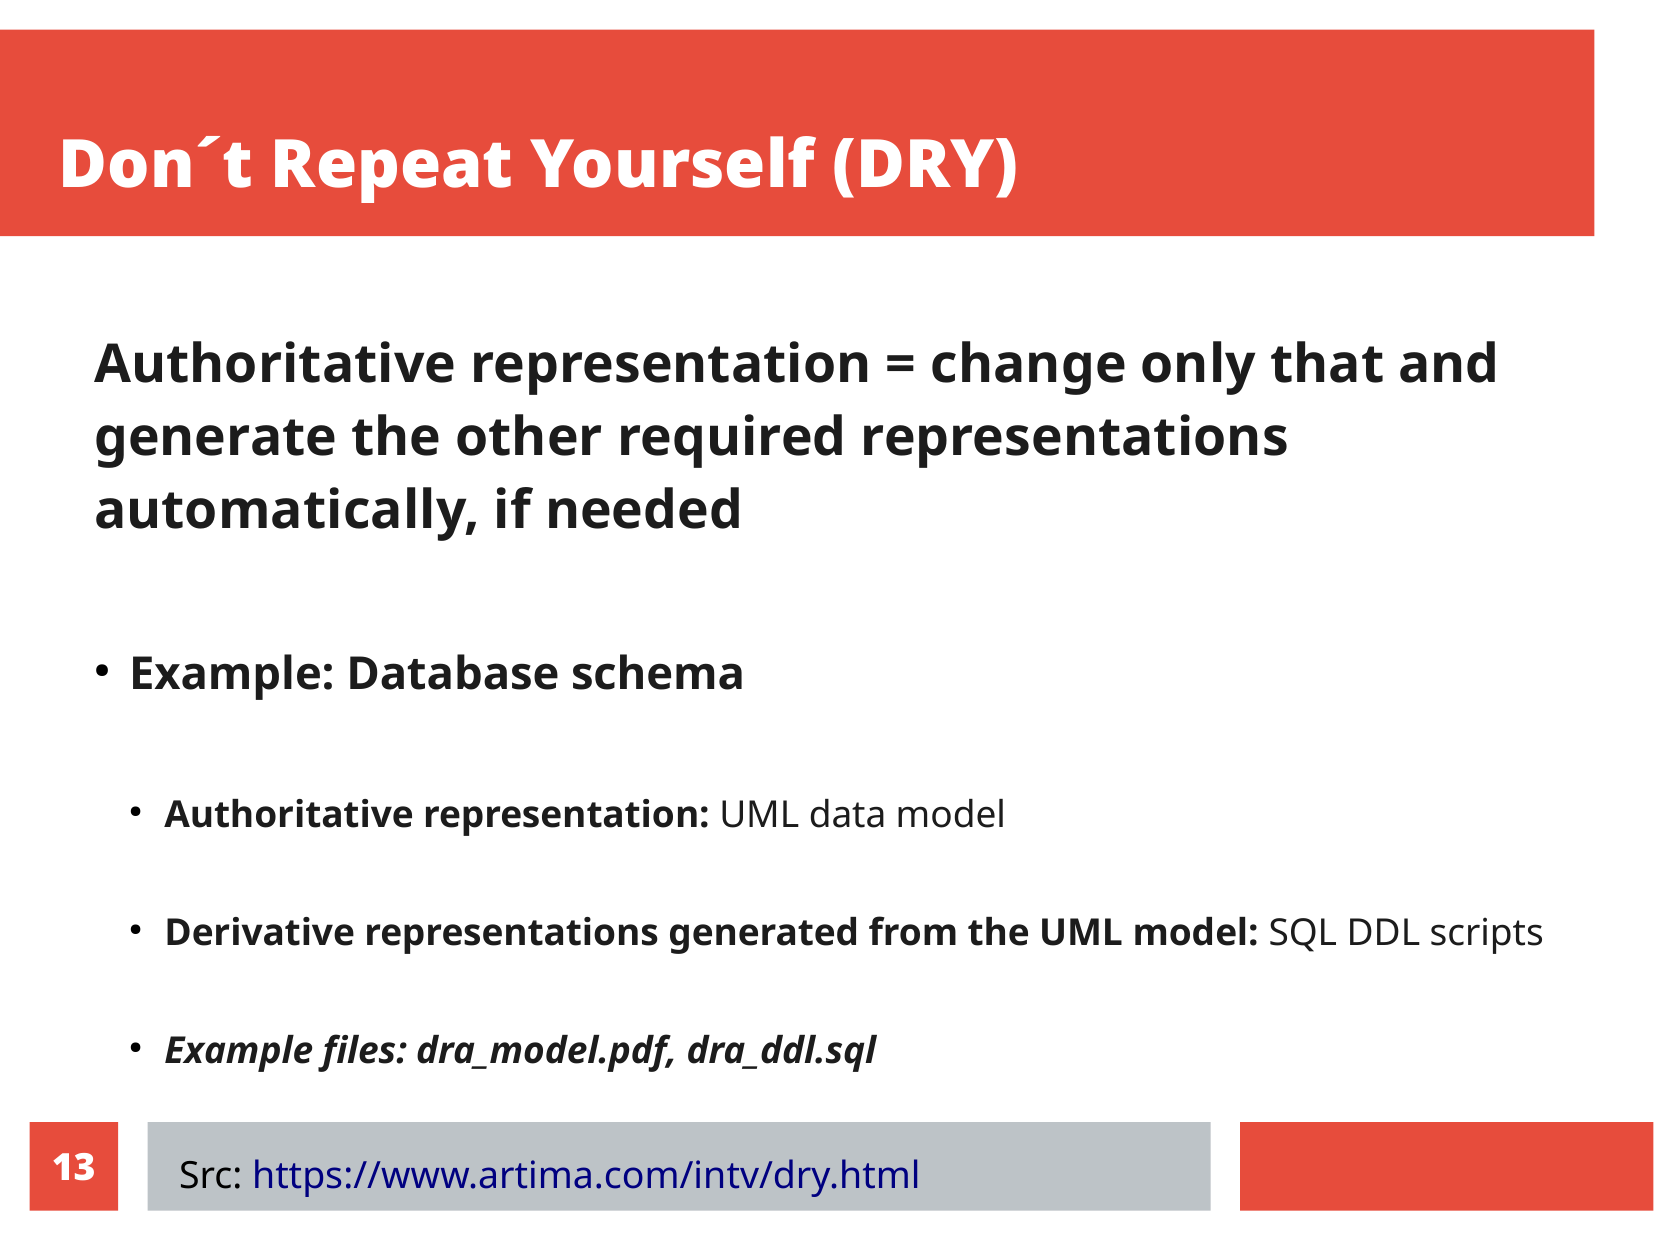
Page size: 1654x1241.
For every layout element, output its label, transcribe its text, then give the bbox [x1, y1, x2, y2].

list Authoritative representation = change only that and generate the other required representations automatically, if needed Example: Database schema Authoritative representation: UML data model Derivative representations generated from the UML model: SQL DDL scripts Example files: dra_model.pdf, dra_ddl.sql [59, 324, 1565, 1093]
text_box Src: https://www.artima.com/intv/dry.html [164, 1141, 1628, 1204]
title Don´t Repeat Yourself (DRY) [59, 59, 1595, 207]
